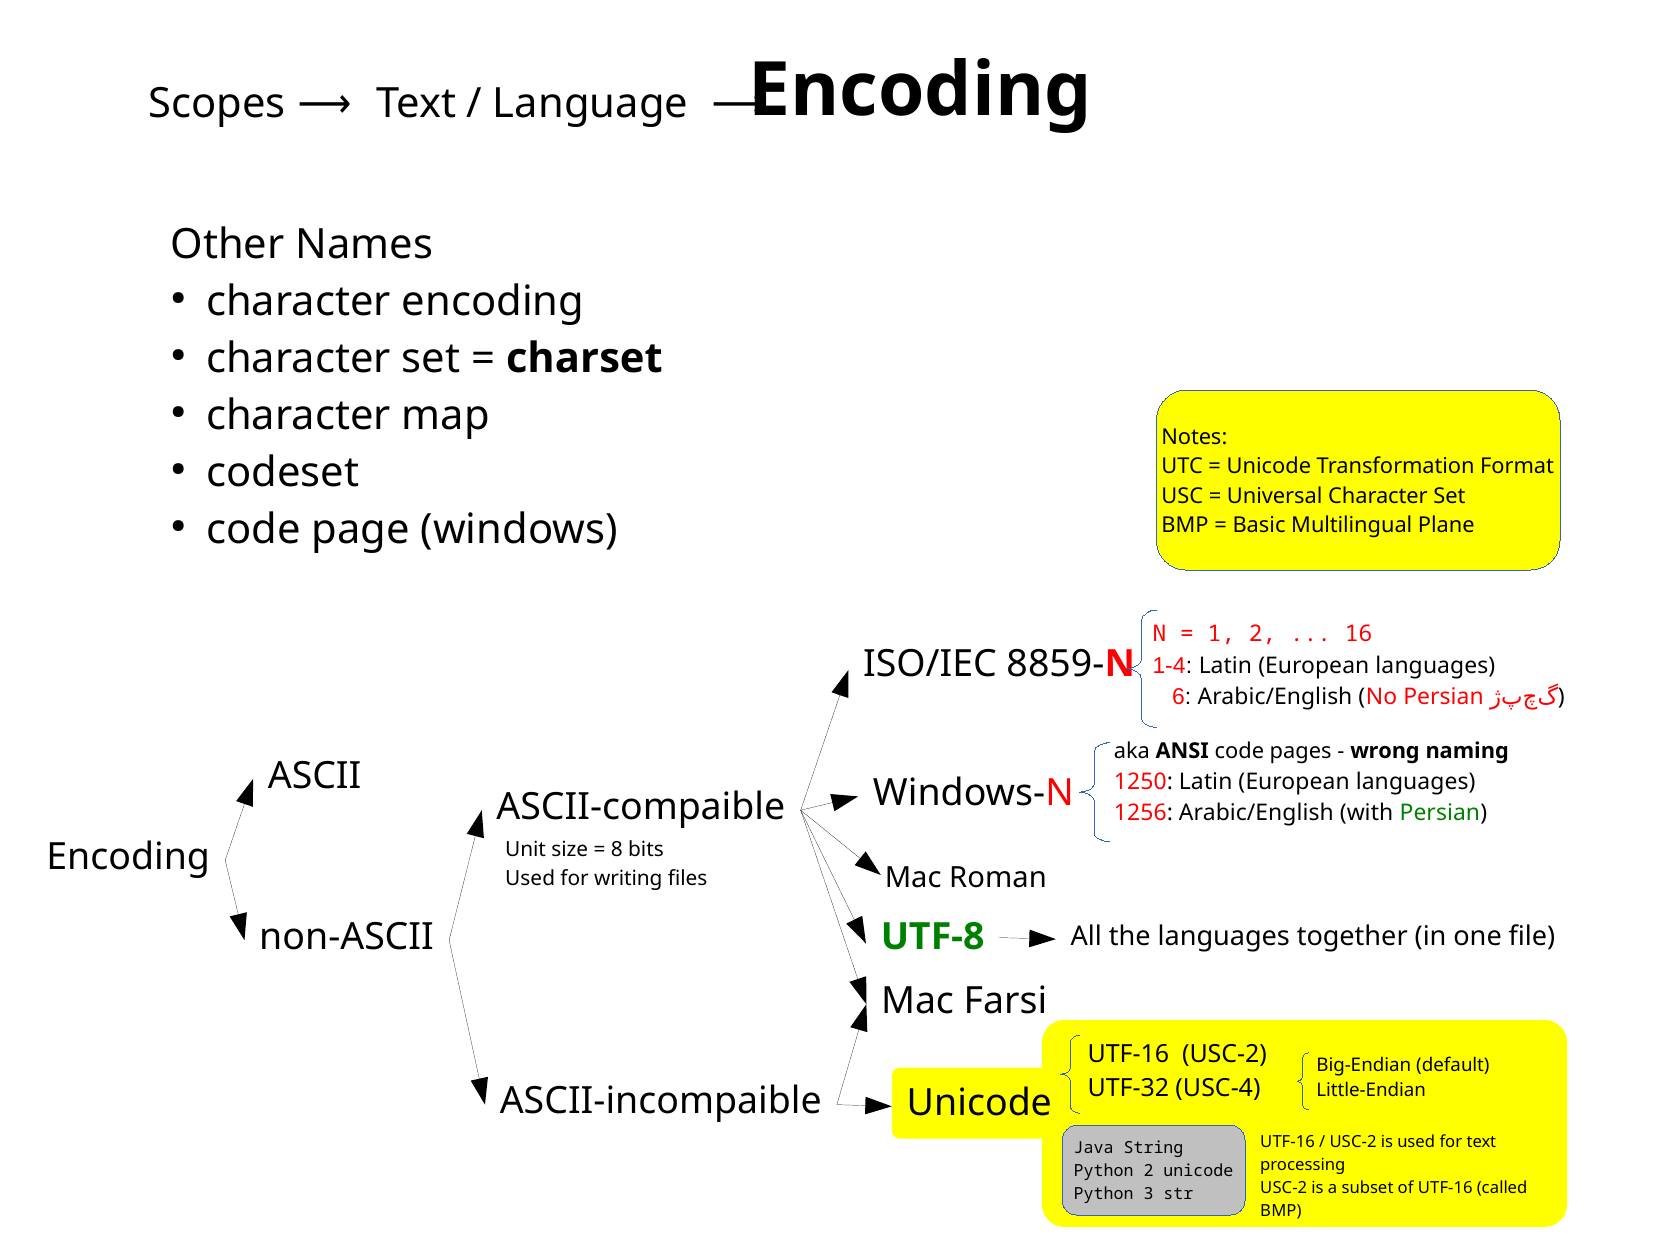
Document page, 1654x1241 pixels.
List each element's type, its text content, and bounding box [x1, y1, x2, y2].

text_box Mac Roman [870, 849, 1045, 912]
text_box ASCII-compaible [481, 772, 776, 849]
text_box Scopes ⟶ Text / Language ⟶ [133, 65, 741, 169]
text_box [1084, 1020, 1568, 1122]
text_box Encoding [733, 28, 1088, 179]
text_box N = 1, 2, ... 16 1-4: Latin (European languages) 6: Arabic/English (No Persian گ‌چ‌پ‌ژ) [1137, 610, 1548, 728]
text_box ASCII-incompaible [484, 1066, 809, 1143]
text_box Other Names character encoding character set = charset character map codeset code page (windows) [156, 206, 638, 640]
text_box UTF-16 (USC-2) UTF-32 (USC-4) [1072, 1028, 1275, 1126]
text_box Java String Python 2 unicode Python 3 str [1062, 1125, 1246, 1216]
text_box All the languages together (in one file) [1055, 909, 1521, 969]
text_box ISO/IEC 8859-N [848, 628, 1128, 712]
text_box Notes: UTC = Unicode Transformation Format USC = Universal Character Set BMP = Basic Multilingual Plane [1156, 390, 1561, 571]
text_box Big-Endian (default) Little-Endian [1301, 1043, 1490, 1121]
text_box [898, 1043, 1568, 1227]
text_box non-ASCII [244, 902, 434, 979]
text_box Unit size = 8 bits Used for writing files [490, 827, 744, 911]
text_box [1238, 1126, 1245, 1134]
text_box UTF-16 / USC-2 is used for text processing USC-2 is a subset of UTF-16 (called BMP) [1245, 1122, 1576, 1193]
text_box aka ANSI code pages - wrong naming 1250: Latin (European languages) 1256: Arabic/English (with Persian) [1099, 728, 1490, 858]
text_box UTF-8 [865, 902, 999, 976]
text_box Windows-N [858, 758, 1071, 835]
text_box Encoding [31, 822, 209, 899]
text_box Mac Farsi [866, 966, 1084, 1043]
text_box Unicode [891, 1068, 1051, 1145]
text_box ASCII [253, 740, 367, 817]
